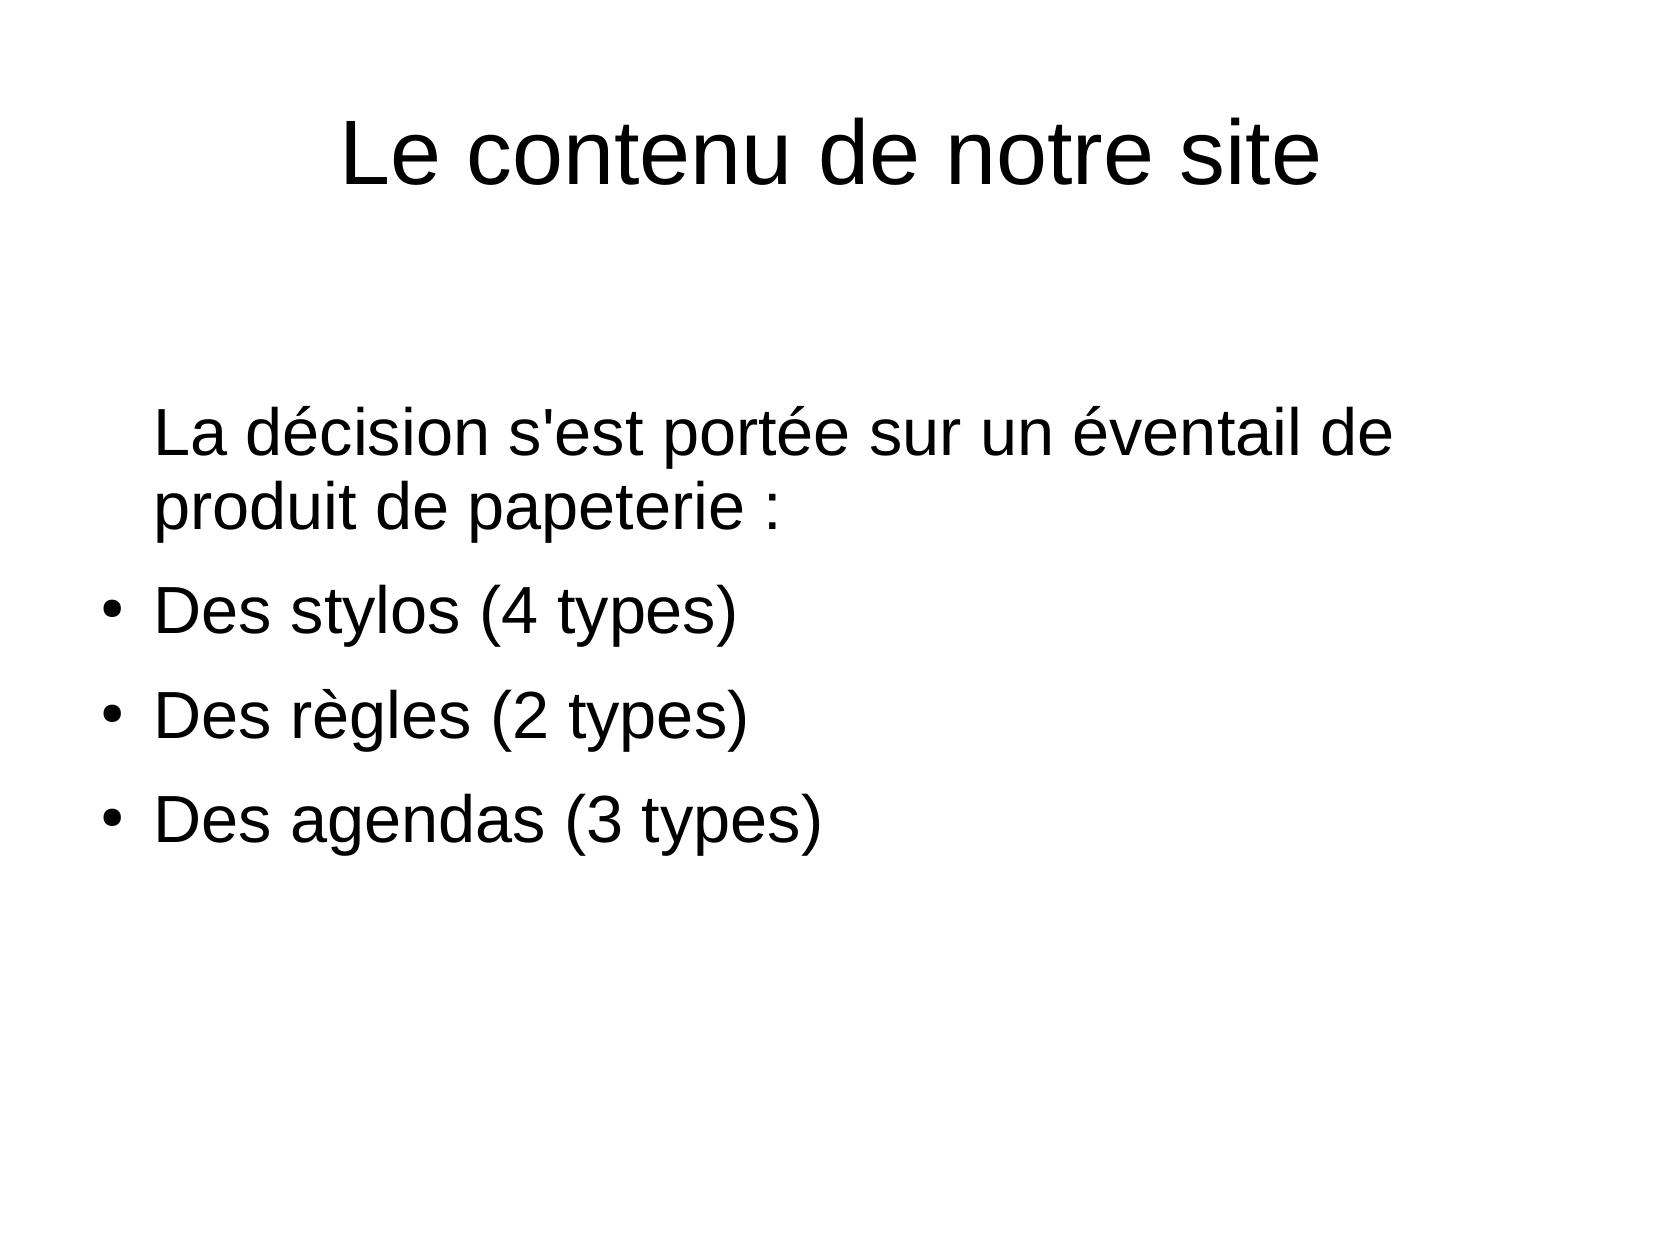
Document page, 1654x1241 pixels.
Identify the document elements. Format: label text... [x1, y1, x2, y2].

title Le contenu de notre site [82, 49, 1571, 257]
list La décision s'est portée sur un éventail de produit de papeterie : Des stylos (4 types) Des règles (2 types) Des agendas (3 types) [82, 290, 1571, 1109]
